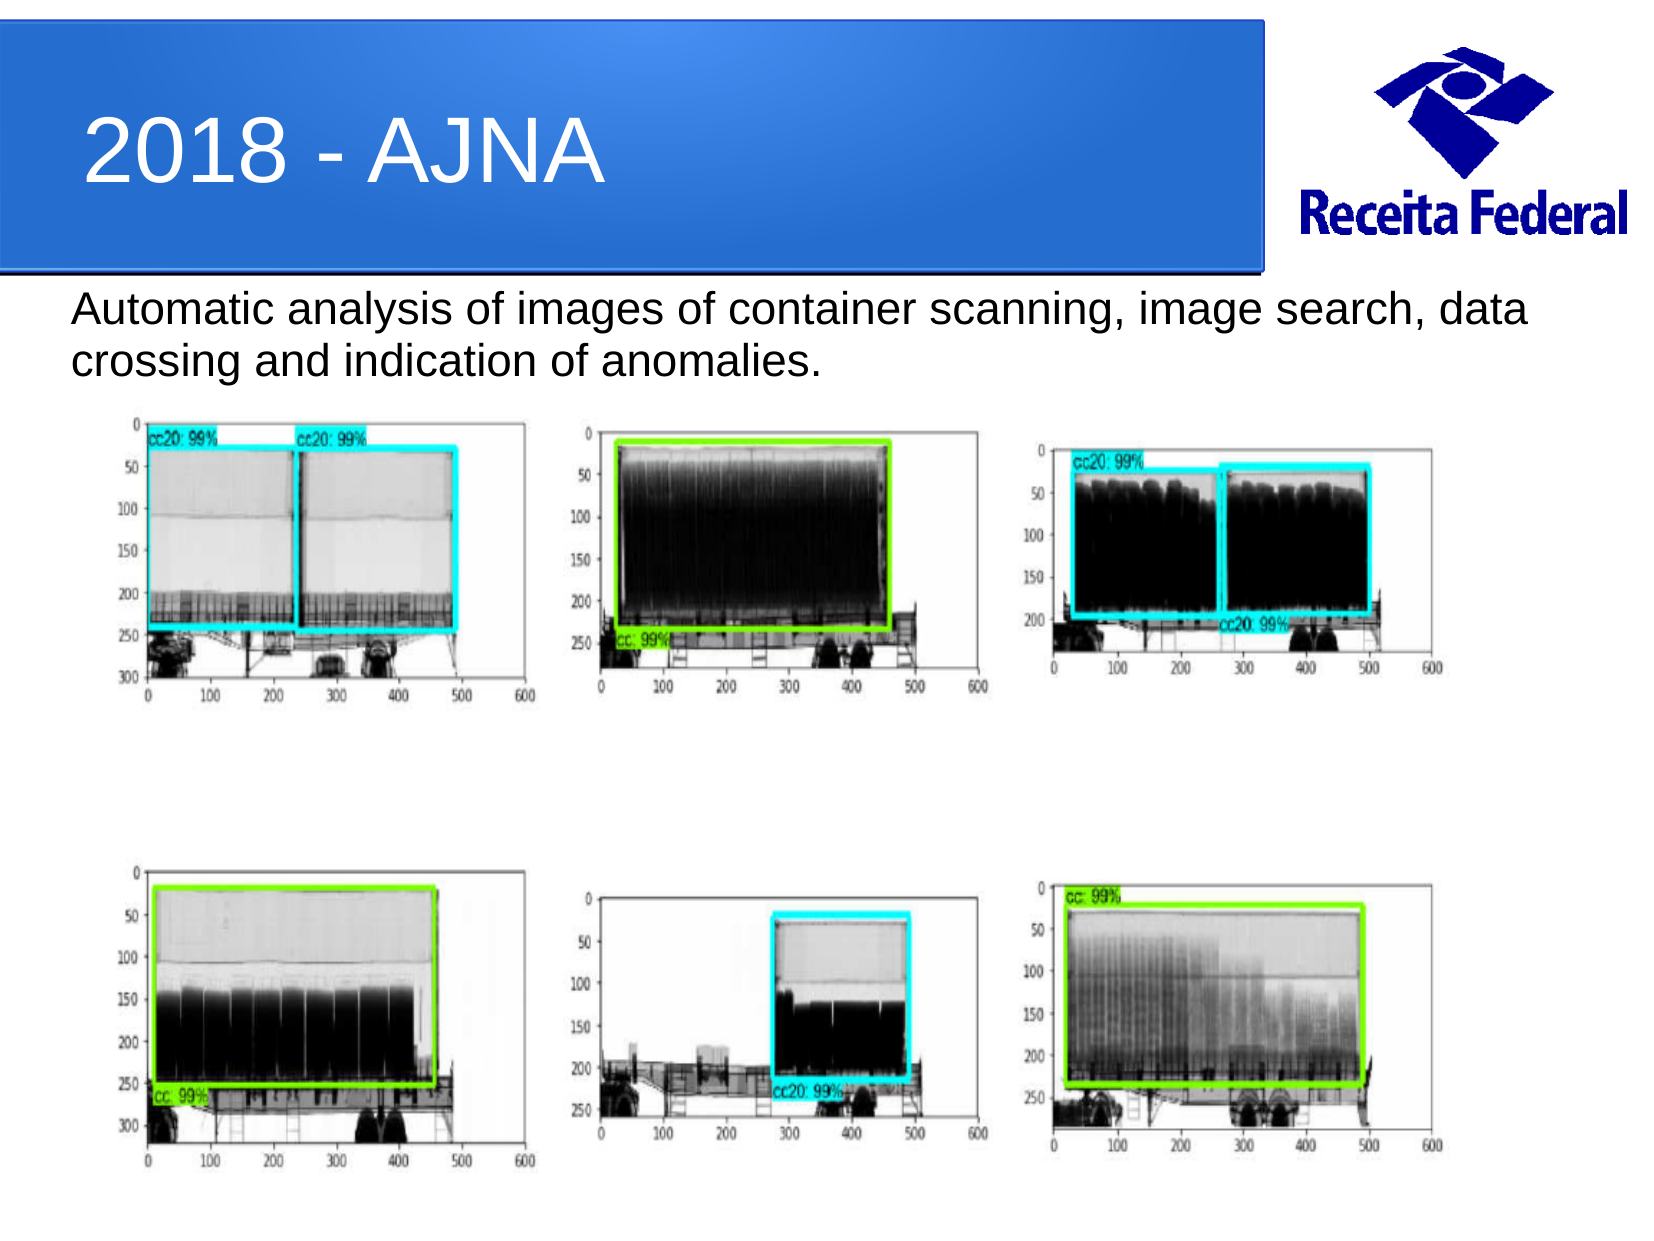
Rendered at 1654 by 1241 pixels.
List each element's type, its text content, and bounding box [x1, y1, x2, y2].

subtitle Automatic analysis of images of container scanning, image search, data crossing and indication of anomalies. [70, 283, 1571, 435]
title 2018 - AJNA [82, 0, 1560, 283]
picture [1560, 47, 1629, 237]
picture [94, 435, 1477, 1221]
